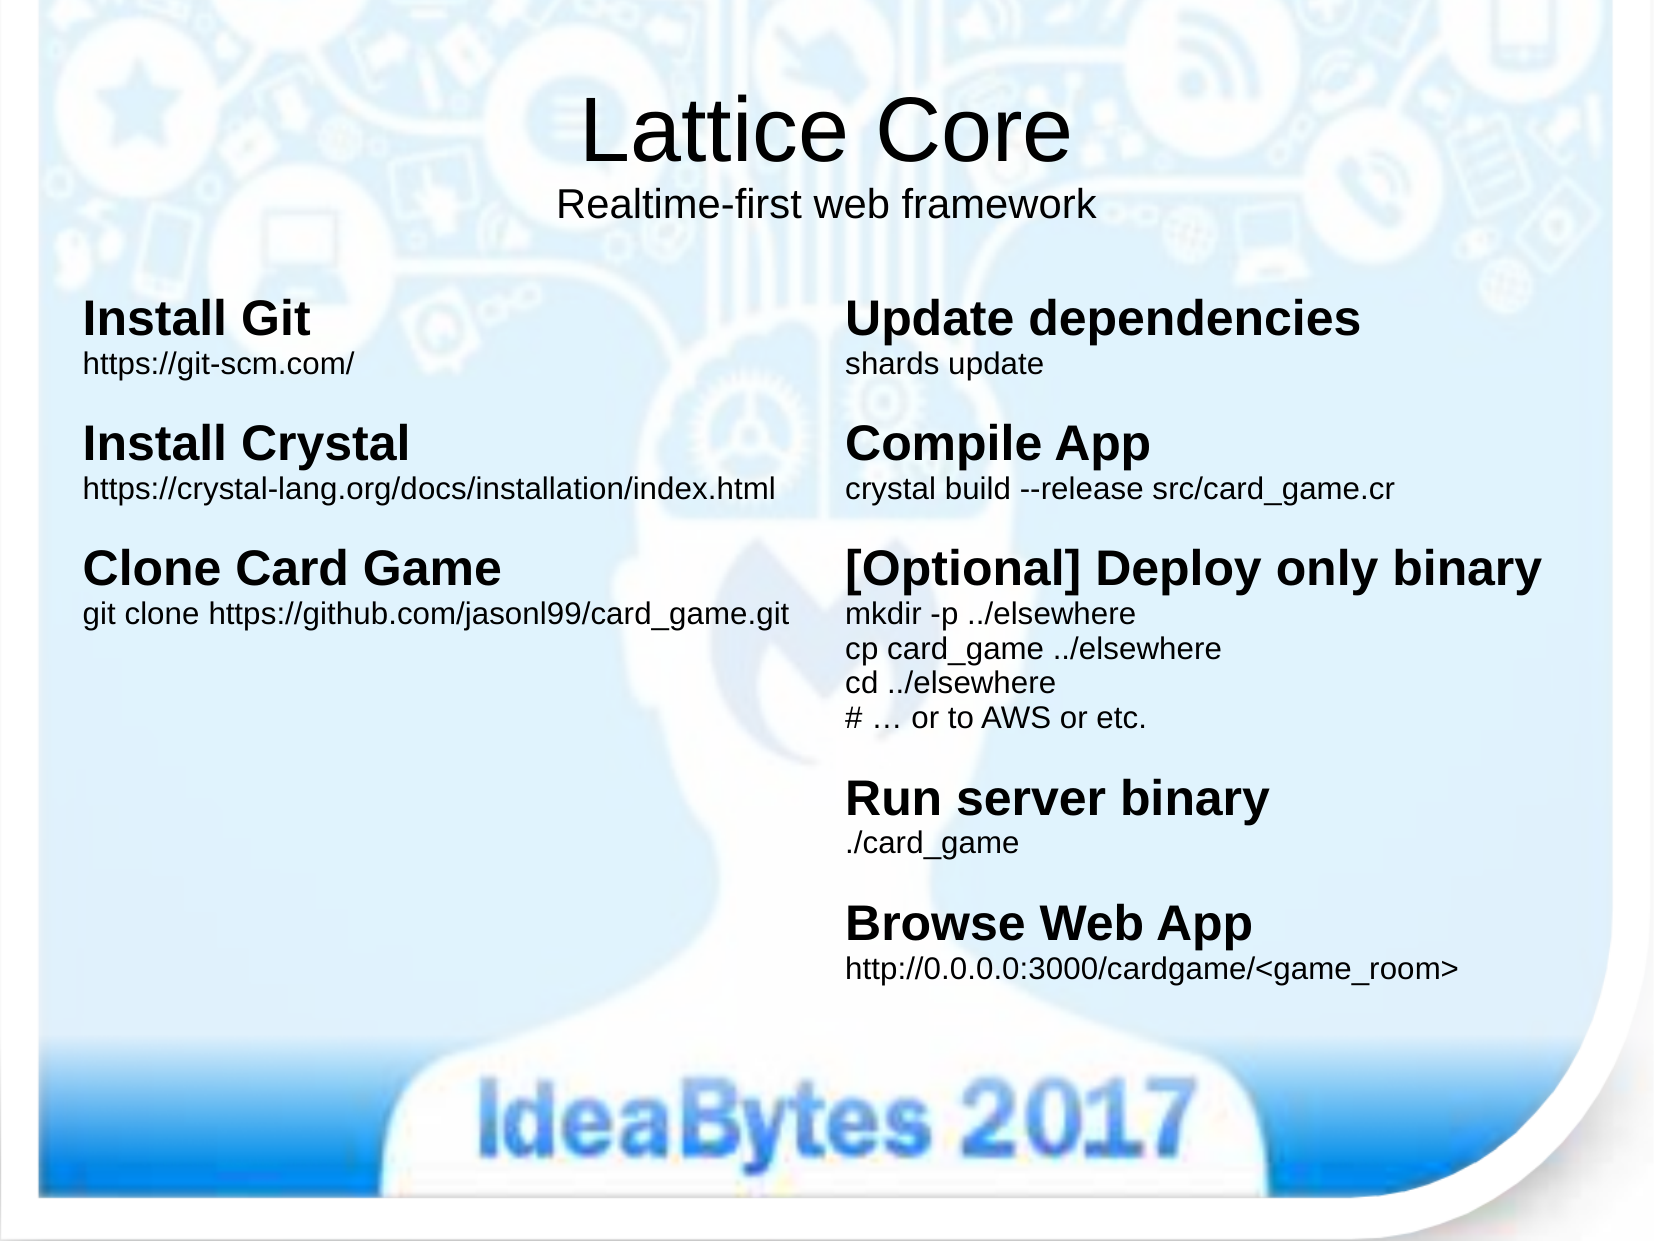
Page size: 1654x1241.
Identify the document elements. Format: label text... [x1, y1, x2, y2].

list Update dependencies shards update Compile App crystal build --release src/card_game.cr [Optional] Deploy only binary mkdir -p ../elsewhere cp card_game ../elsewhere cd ../elsewhere # … or to AWS or etc. Run server binary ./card_game Browse Web App http://0.0.0.0:3000/cardgame/<game_room> [845, 290, 1572, 1010]
picture [0, 0, 1654, 1241]
title Lattice Core Realtime-first web framework [82, 49, 1571, 257]
list Install Git https://git-scm.com/ Install Crystal https://crystal-lang.org/docs/installation/index.html Clone Card Game git clone https://github.com/jasonl99/card_game.git [82, 290, 809, 1010]
